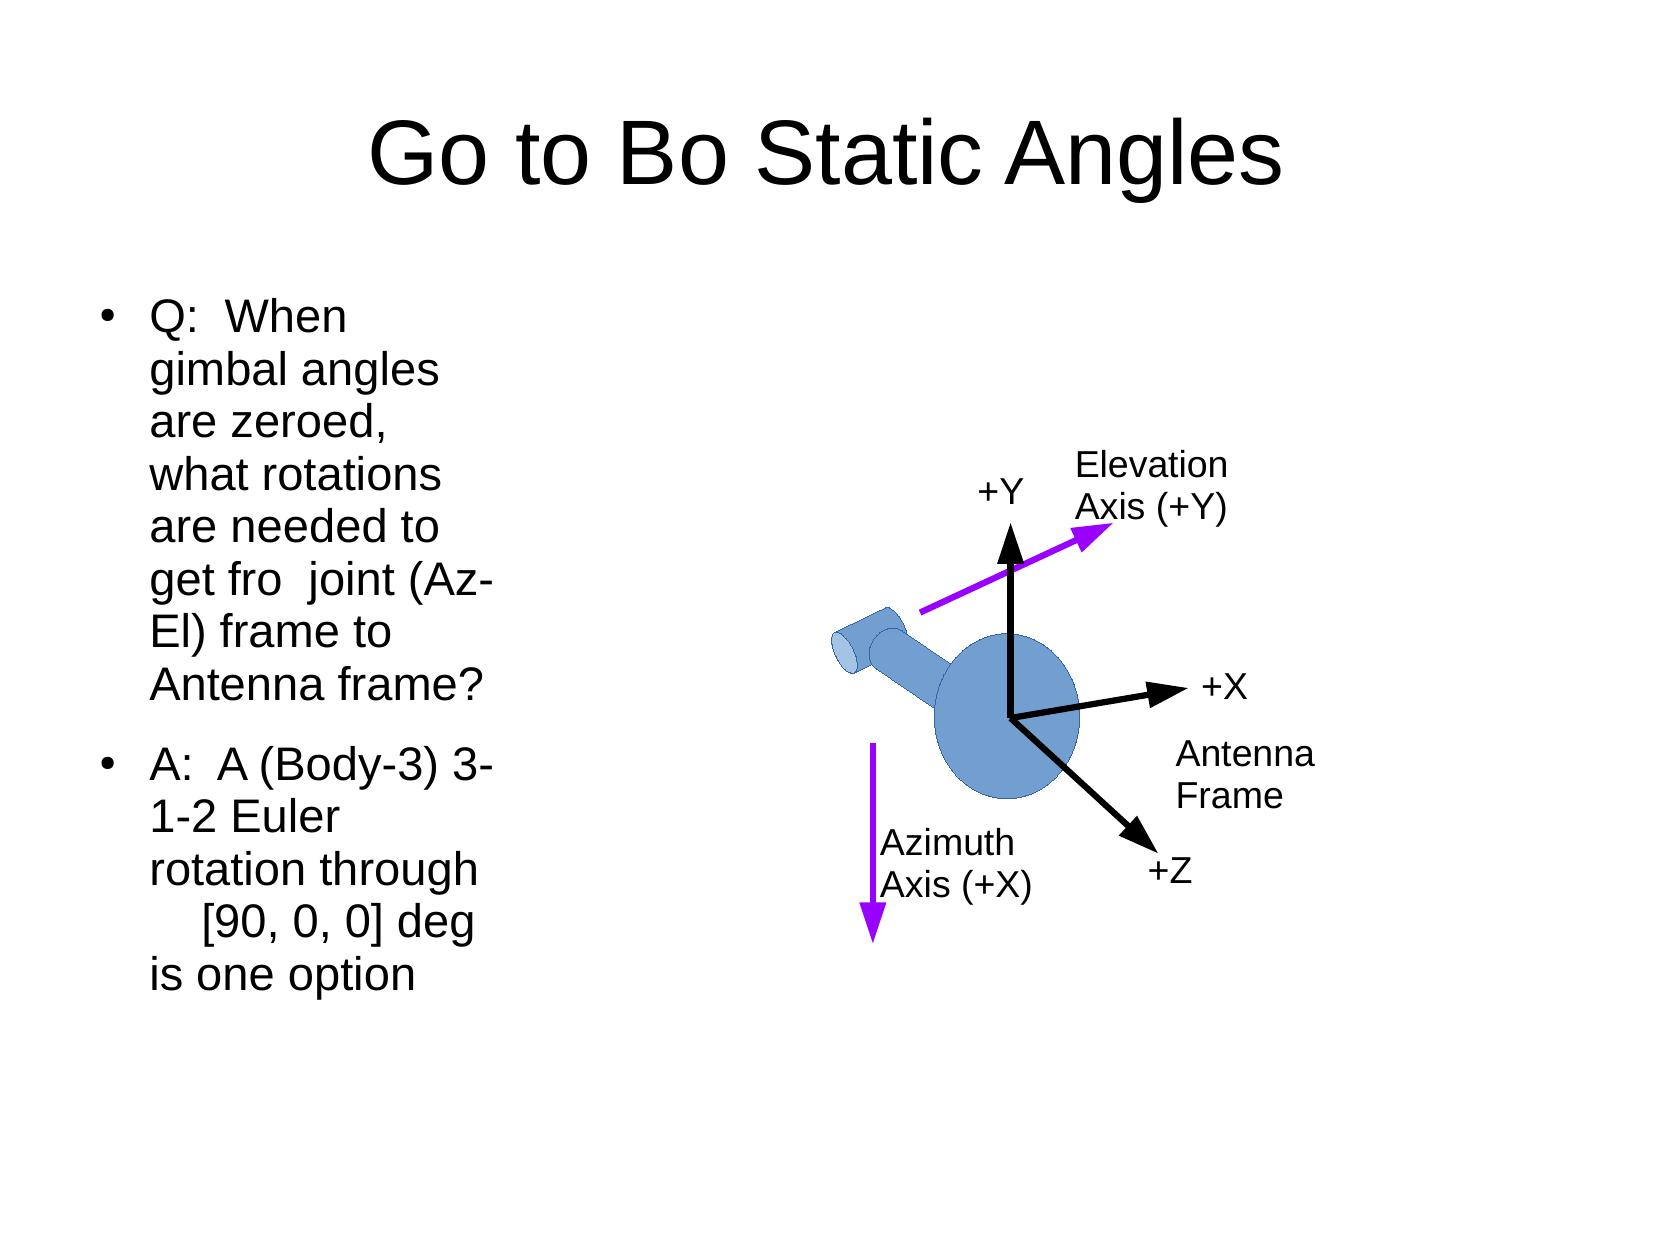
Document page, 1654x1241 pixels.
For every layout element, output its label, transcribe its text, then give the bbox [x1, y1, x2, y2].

text_box +Y [962, 463, 1040, 520]
text_box Elevation Axis (+Y) [1060, 436, 1255, 535]
text_box [835, 607, 1062, 799]
text_box Azimuth Axis (+X) [865, 814, 1049, 912]
list Q: When gimbal angles are zeroed, what rotations are needed to get fro joint (Az-El) frame to Antenna frame? A: A (Body-3) 3-1-2 Euler rotation through [90, 0, 0] deg is one option [82, 290, 496, 1010]
title Go to Bo Static Angles [82, 49, 1571, 257]
text_box [1019, 710, 1080, 764]
text_box +X [1186, 658, 1263, 715]
text_box [1014, 634, 1079, 714]
text_box +Z [1132, 842, 1208, 899]
text_box Antenna Frame [1160, 725, 1331, 824]
